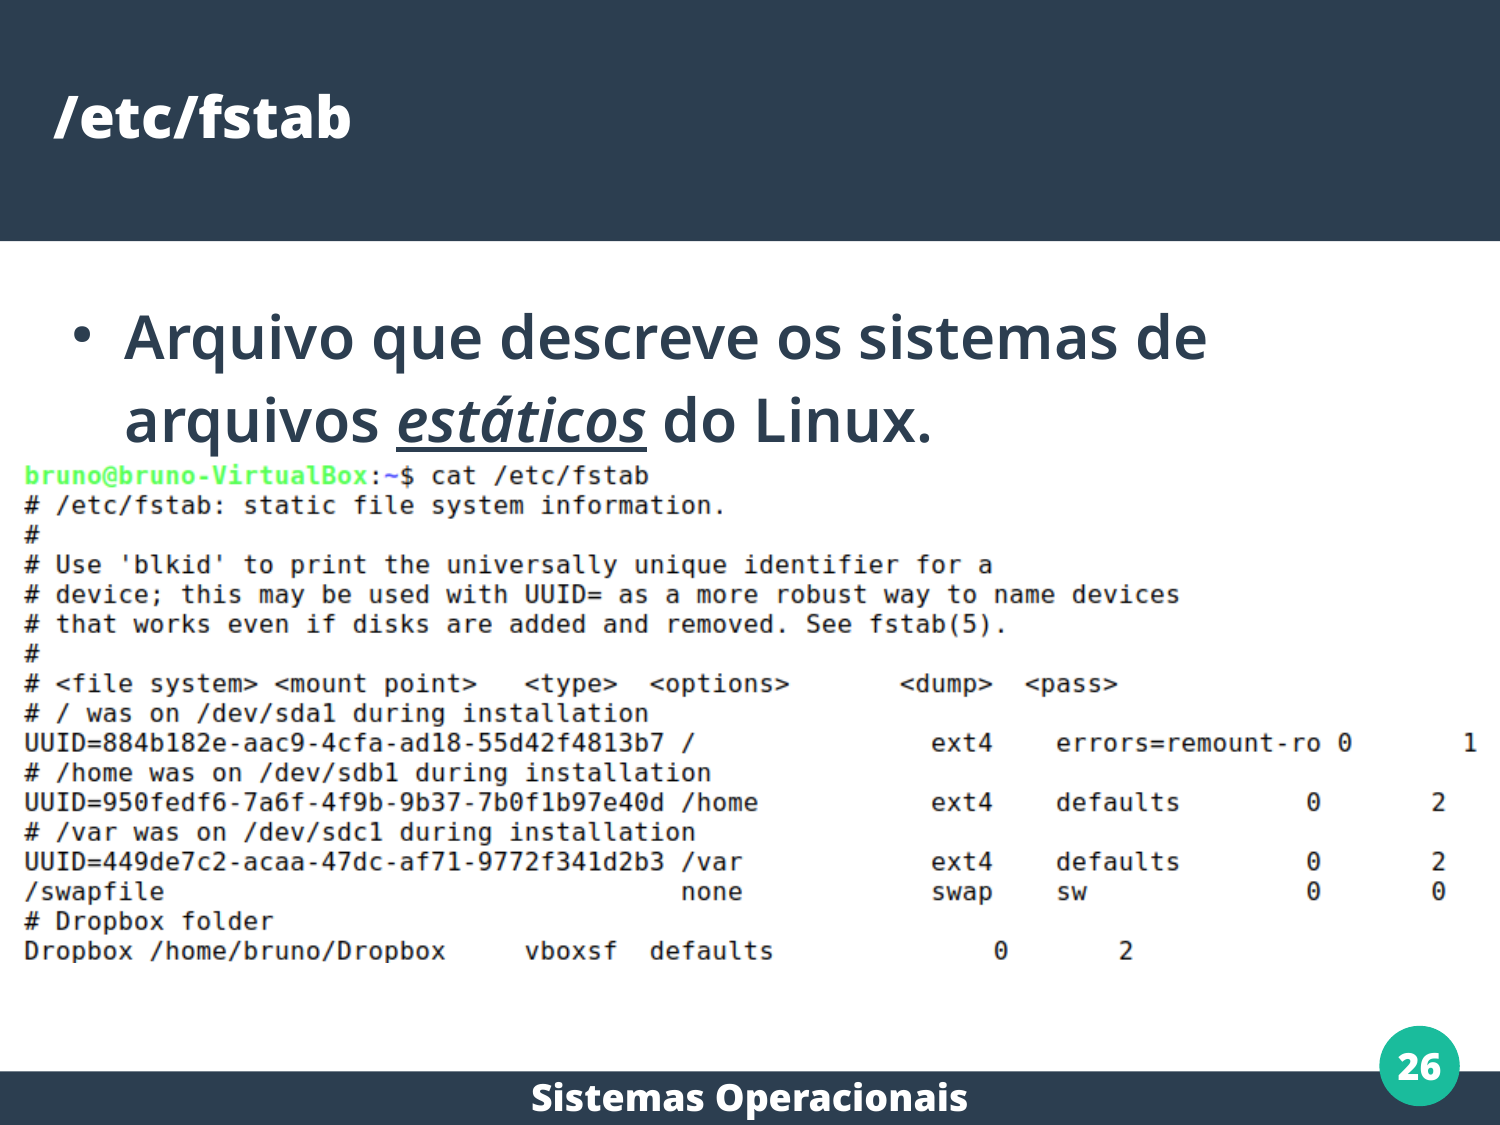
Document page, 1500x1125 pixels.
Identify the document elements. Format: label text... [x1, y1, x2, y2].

list Arquivo que descreve os sistemas de arquivos estáticos do Linux. [53, 294, 1430, 461]
title /etc/fstab [53, 44, 1447, 188]
picture [23, 461, 1494, 963]
